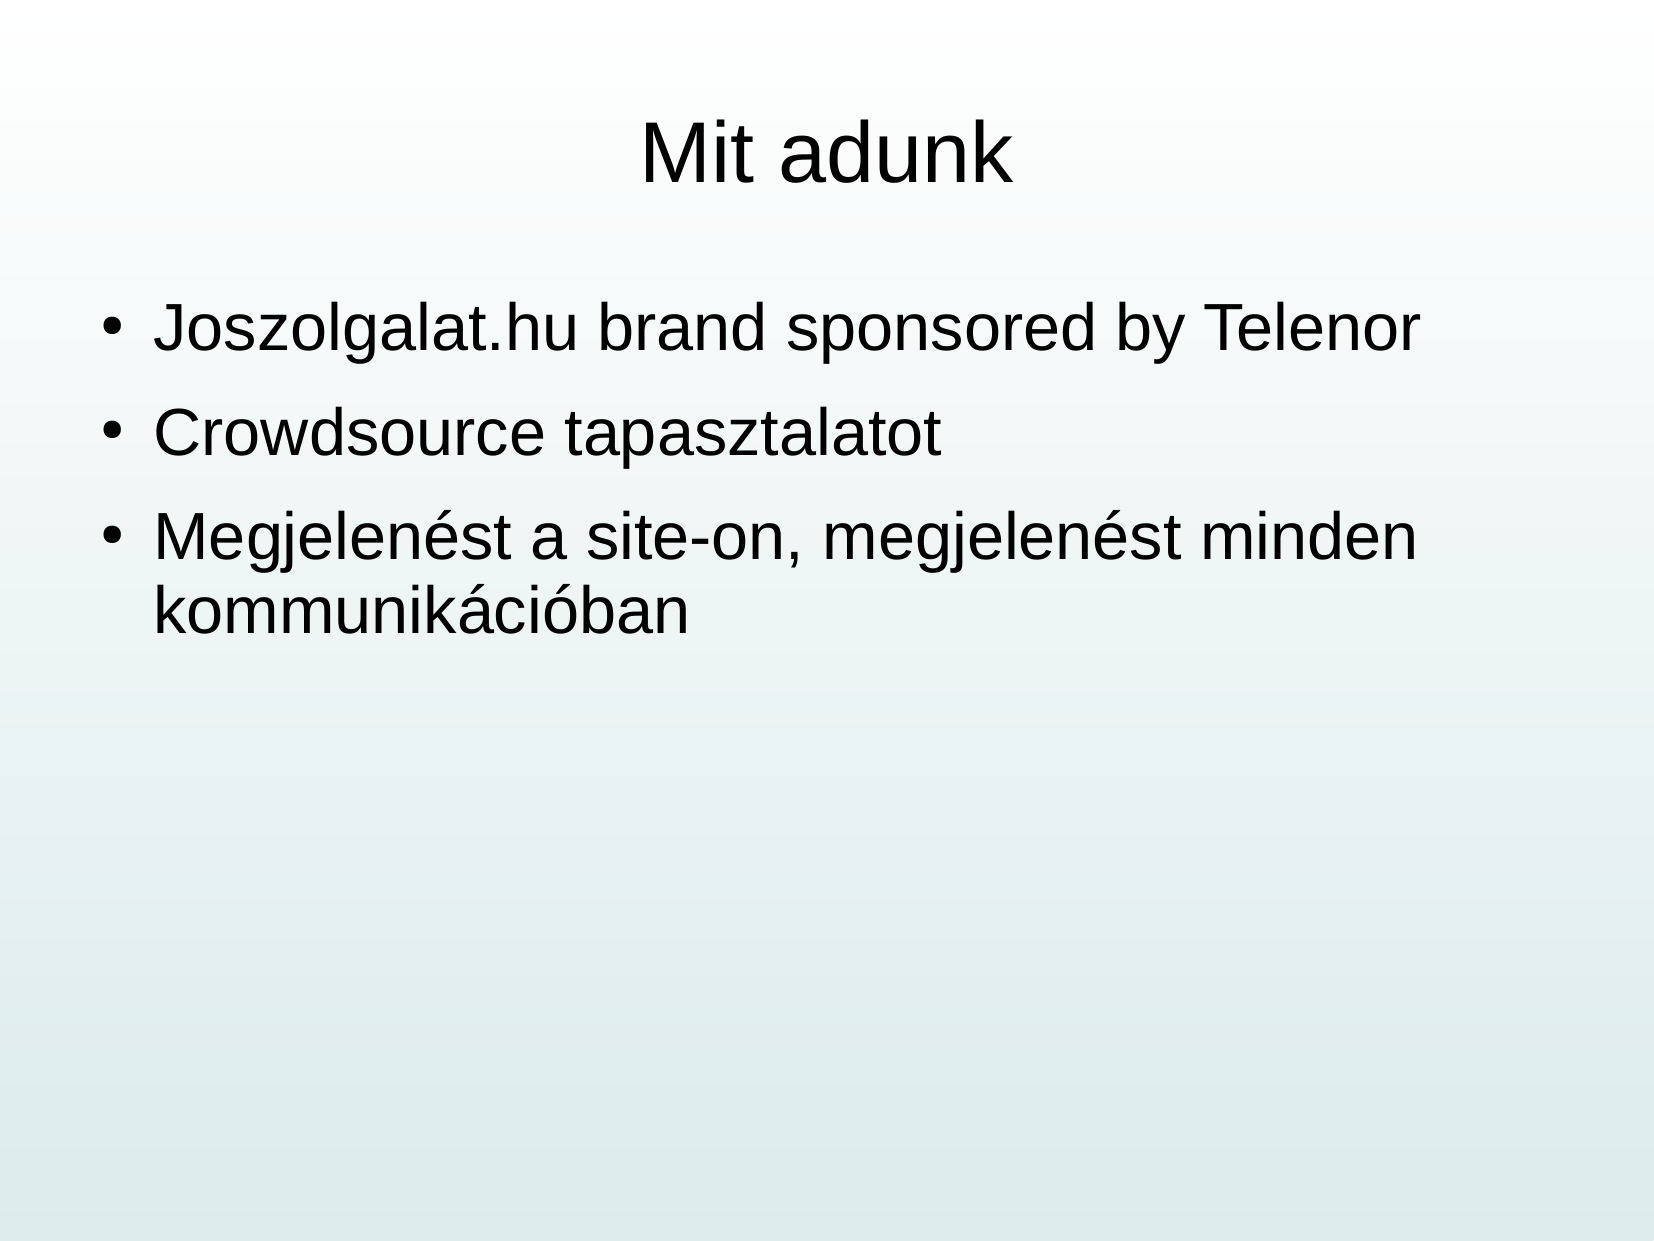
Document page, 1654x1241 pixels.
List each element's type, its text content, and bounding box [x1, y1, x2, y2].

list Joszolgalat.hu brand sponsored by Telenor Crowdsource tapasztalatot Megjelenést a site-on, megjelenést minden kommunikációban [82, 290, 1571, 1109]
title Mit adunk [82, 49, 1571, 257]
